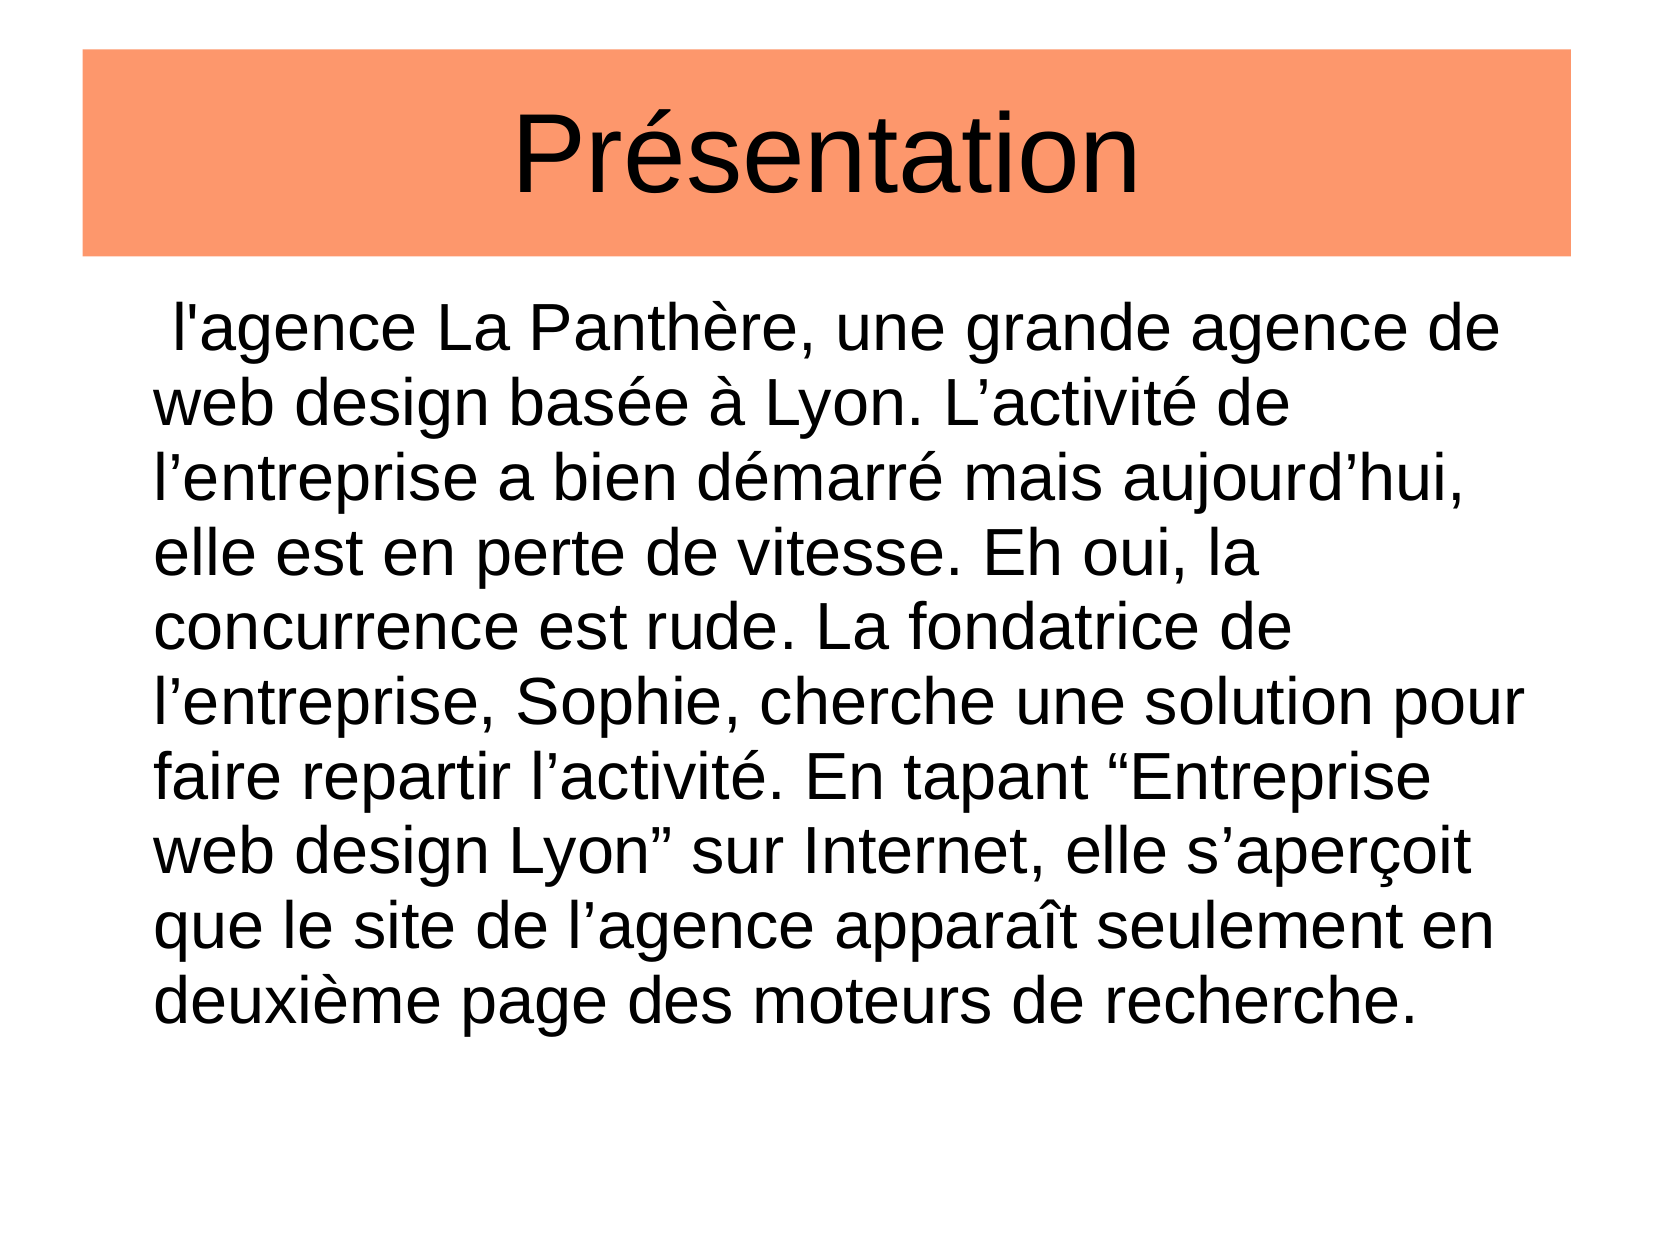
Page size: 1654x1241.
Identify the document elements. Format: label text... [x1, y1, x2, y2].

list l'agence La Panthère, une grande agence de web design basée à Lyon. L’activité de l’entreprise a bien démarré mais aujourd’hui, elle est en perte de vitesse. Eh oui, la concurrence est rude. La fondatrice de l’entreprise, Sophie, cherche une solution pour faire repartir l’activité. En tapant “Entreprise web design Lyon” sur Internet, elle s’aperçoit que le site de l’agence apparaît seulement en deuxième page des moteurs de recherche. [82, 290, 1571, 1109]
title Présentation [82, 49, 1571, 257]
